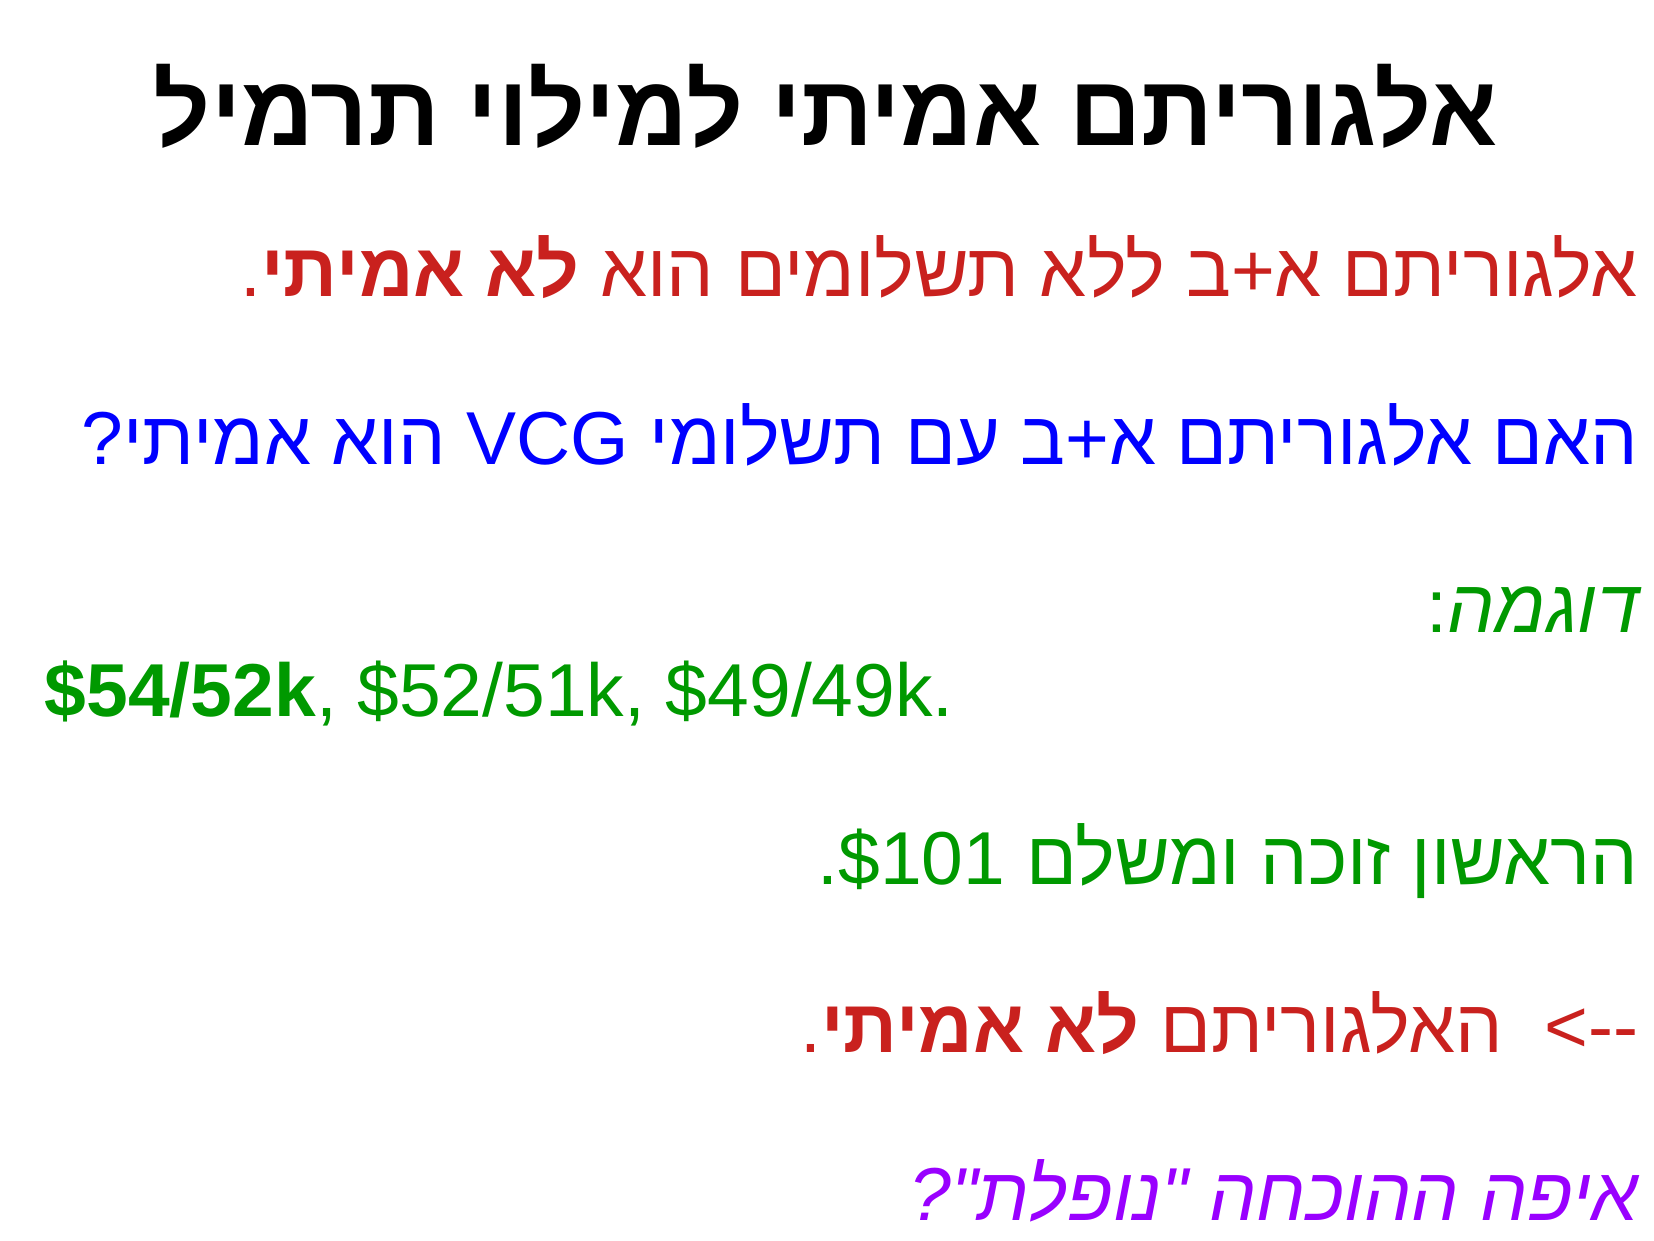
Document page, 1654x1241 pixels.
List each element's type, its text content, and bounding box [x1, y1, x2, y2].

text_box אלגוריתם א+ב ללא תשלומים הוא לא אמיתי. האם אלגוריתם א+ב עם תשלומי VCG הוא אמיתי? דוגמה: $54/52k, $52/51k, $49/49k. הראשון זוכה ומשלם $101. --> האלגוריתם לא אמיתי. איפה ההוכחה "נופלת"? [30, 221, 1654, 1241]
title אלגוריתם אמיתי למילוי תרמיל [0, 0, 1654, 223]
